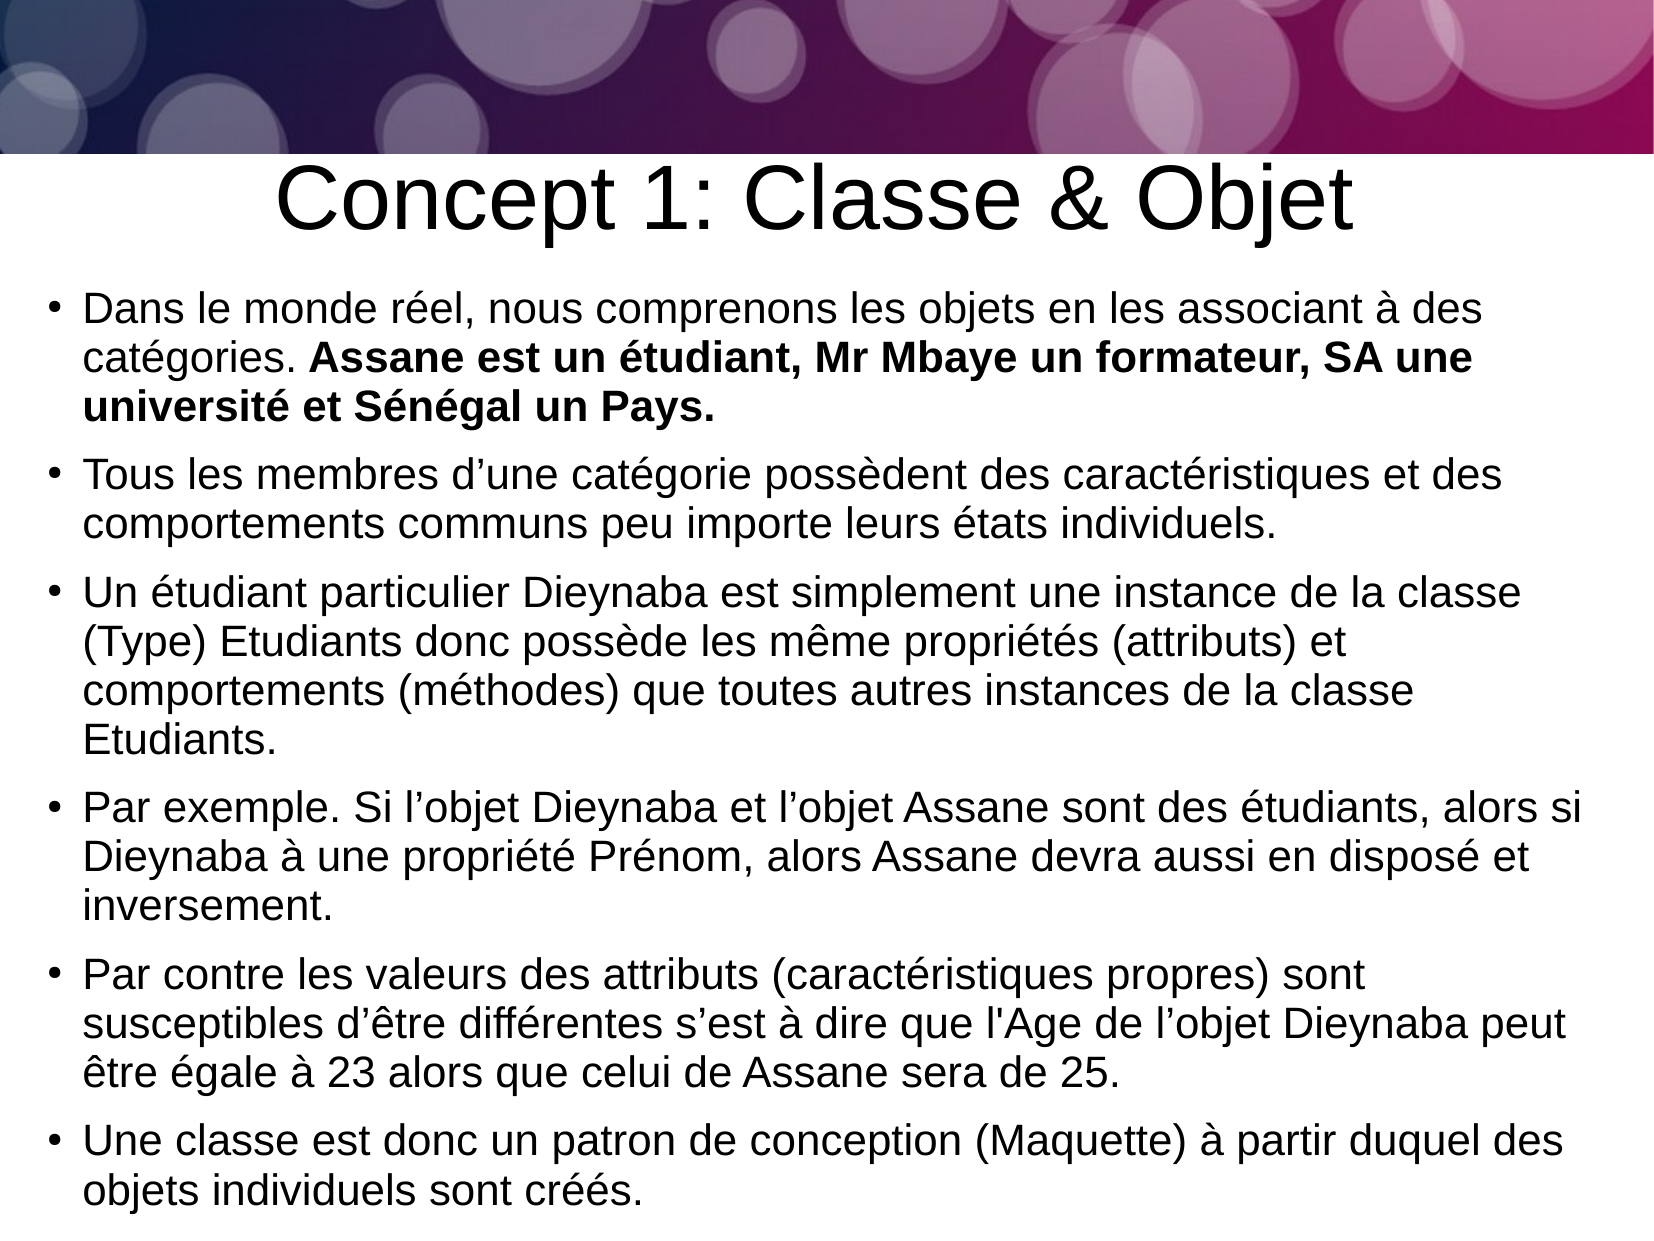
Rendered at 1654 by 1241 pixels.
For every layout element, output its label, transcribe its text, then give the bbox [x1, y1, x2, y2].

list Dans le monde réel, nous comprenons les objets en les associant à des catégories. Assane est un étudiant, Mr Mbaye un formateur, SA une université et Sénégal un Pays. Tous les membres d’une catégorie possèdent des caractéristiques et des comportements communs peu importe leurs états individuels. Un étudiant particulier Dieynaba est simplement une instance de la classe (Type) Etudiants donc possède les même propriétés (attributs) et comportements (méthodes) que toutes autres instances de la classe Etudiants. Par exemple. Si l’objet Dieynaba et l’objet Assane sont des étudiants, alors si Dieynaba à une propriété Prénom, alors Assane devra aussi en disposé et inversement. Par contre les valeurs des attributs (caractéristiques propres) sont susceptibles d’être différentes s’est à dire que l'Age de l’objet Dieynaba peut être égale à 23 alors que celui de Assane sera de 25. Une classe est donc un patron de conception (Maquette) à partir duquel des objets individuels sont créés. [35, 283, 1595, 1217]
picture [0, 0, 1654, 154]
title Concept 1: Classe & Objet [70, 123, 1560, 272]
